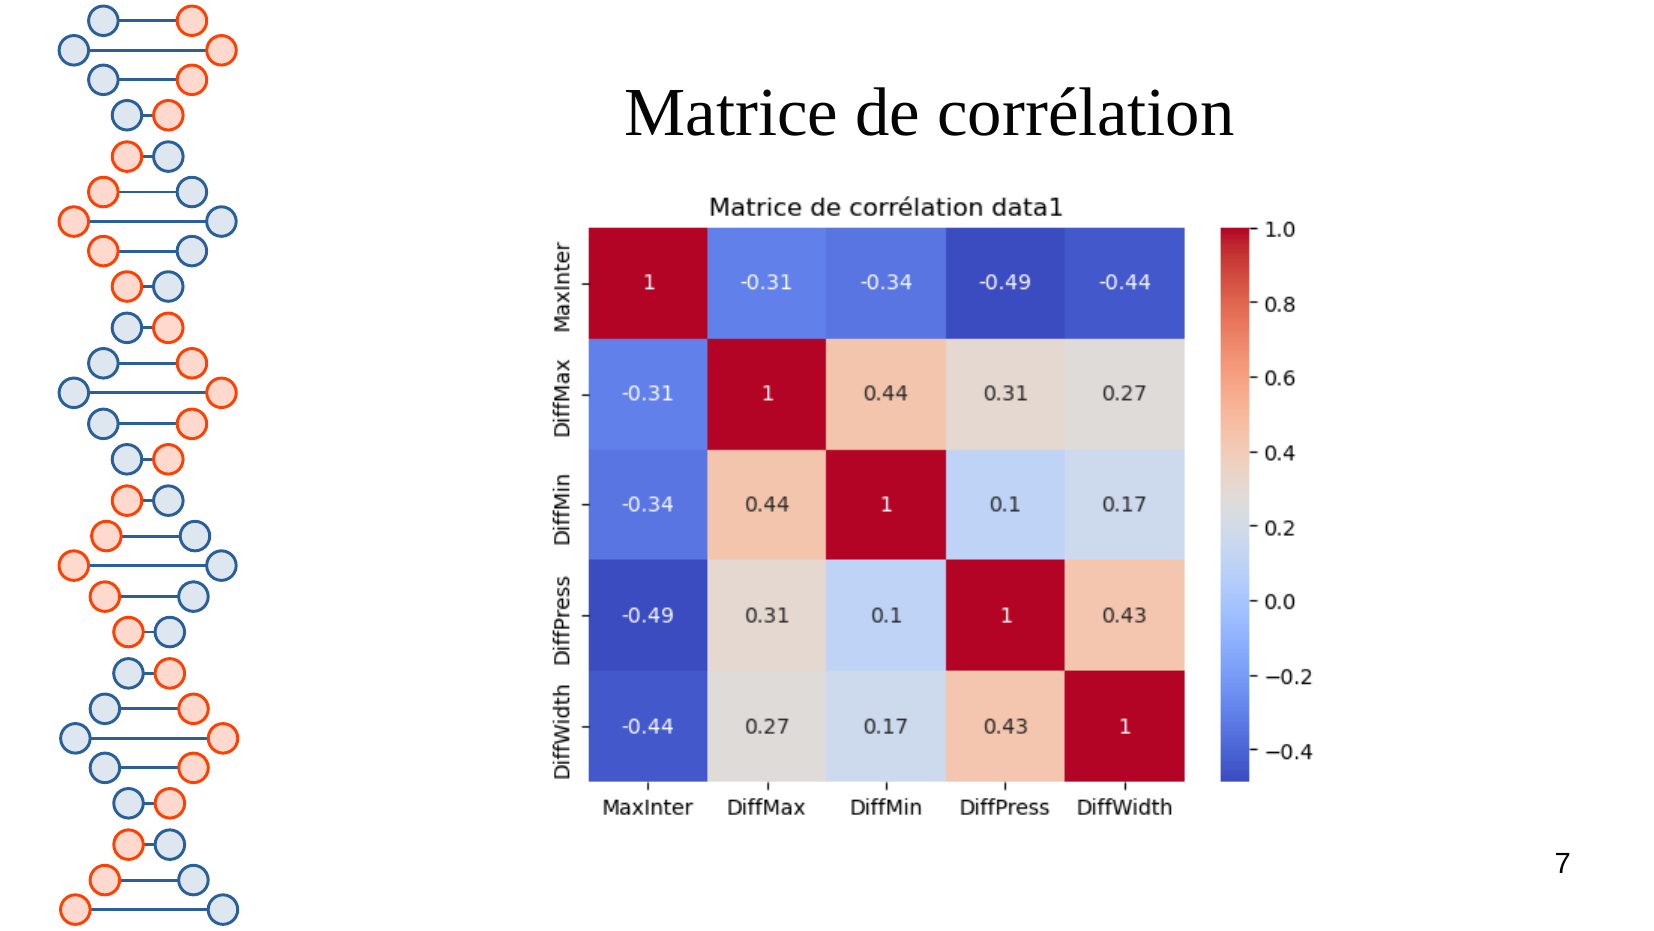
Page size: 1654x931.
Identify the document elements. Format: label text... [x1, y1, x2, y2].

title Matrice de corrélation [265, 35, 1595, 189]
picture [538, 183, 1329, 833]
